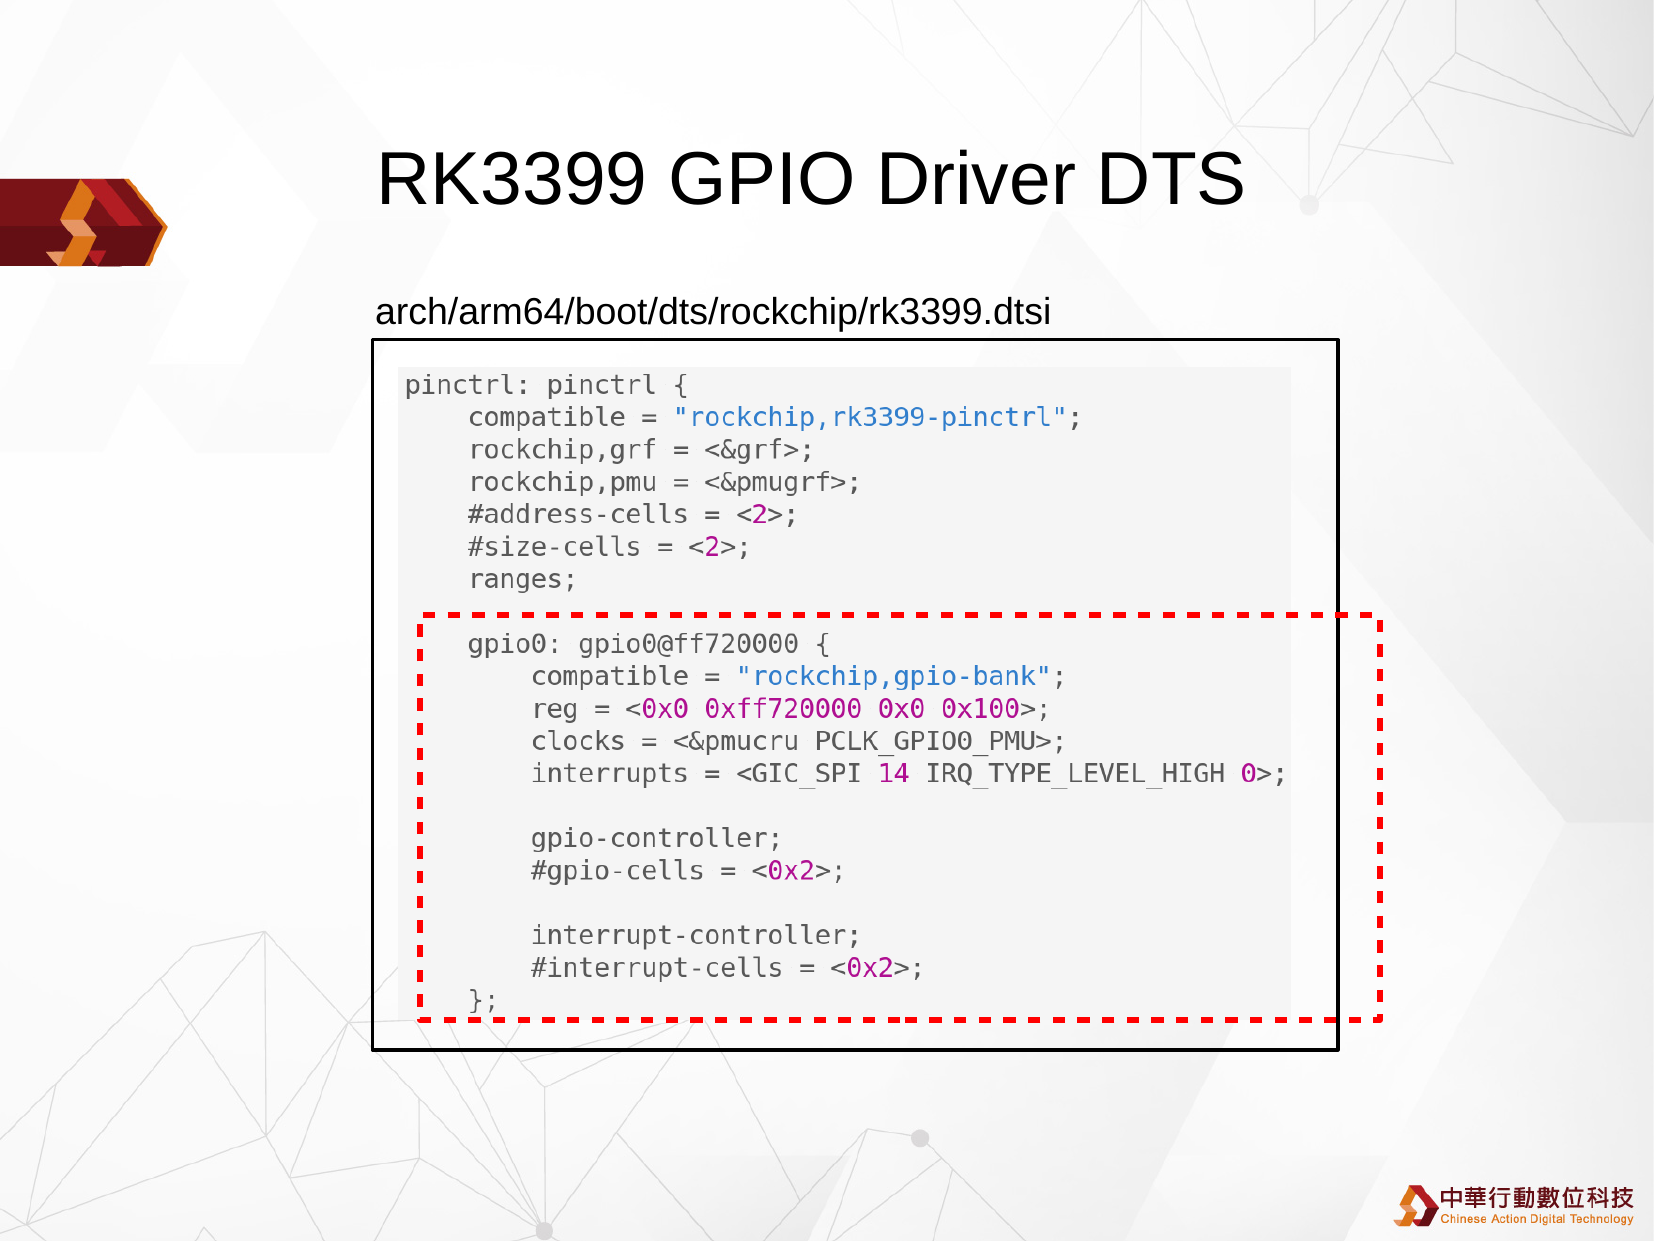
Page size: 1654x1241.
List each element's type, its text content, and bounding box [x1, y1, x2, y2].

text_box arch/arm64/boot/dts/rockchip/rk3399.dtsi [360, 282, 1144, 340]
title RK3399 GPIO Driver DTS [118, 94, 1506, 263]
picture [0, 0, 1654, 1241]
